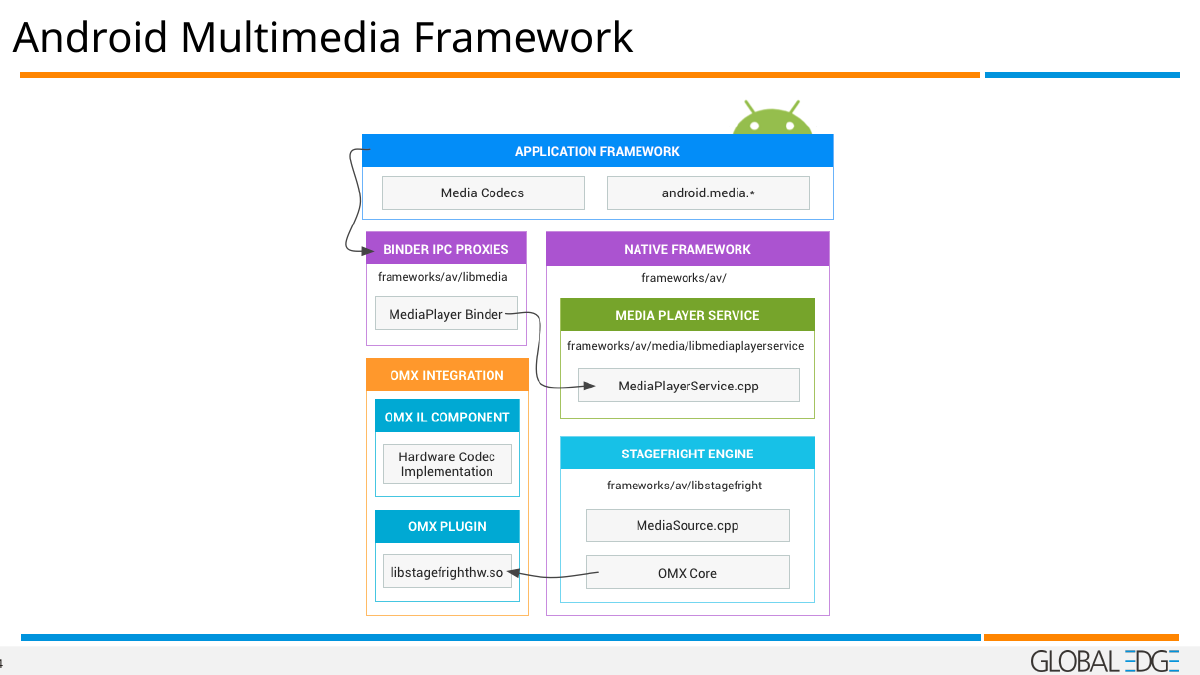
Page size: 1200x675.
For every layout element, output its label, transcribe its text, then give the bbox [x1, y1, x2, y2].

picture [1031, 650, 1179, 672]
picture [342, 94, 836, 618]
title Android Multimedia Framework [12, 9, 1088, 63]
